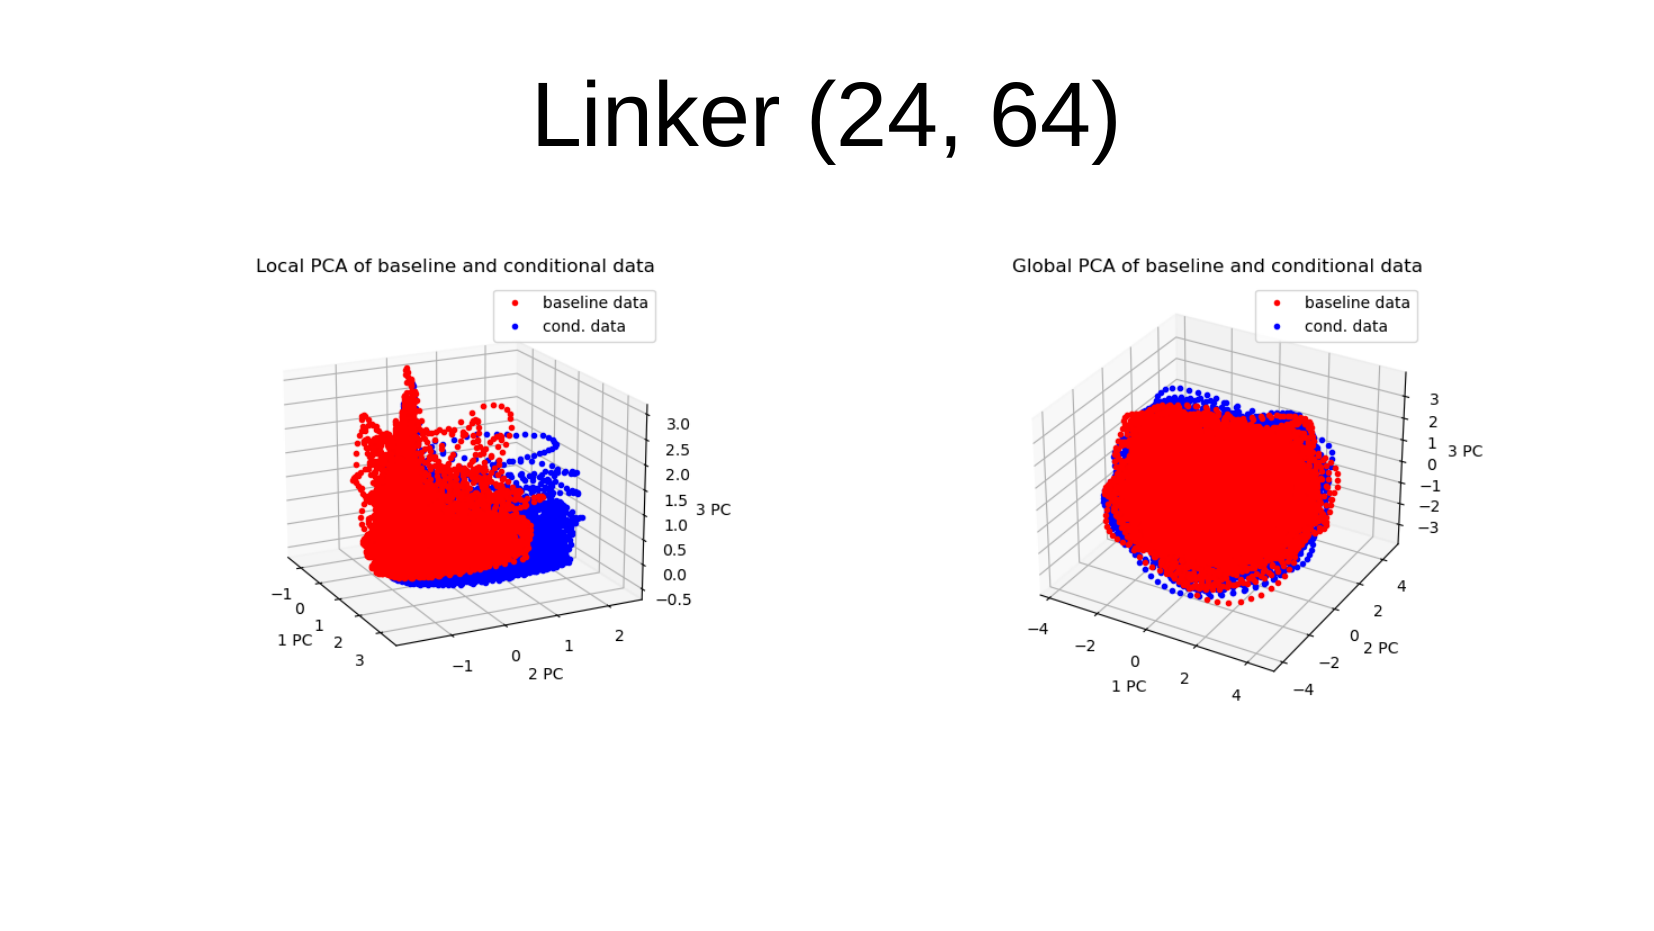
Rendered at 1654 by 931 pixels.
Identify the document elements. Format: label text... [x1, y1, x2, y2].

title Linker (24, 64) [82, 37, 1571, 193]
picture [86, 217, 806, 758]
picture [848, 217, 1568, 758]
